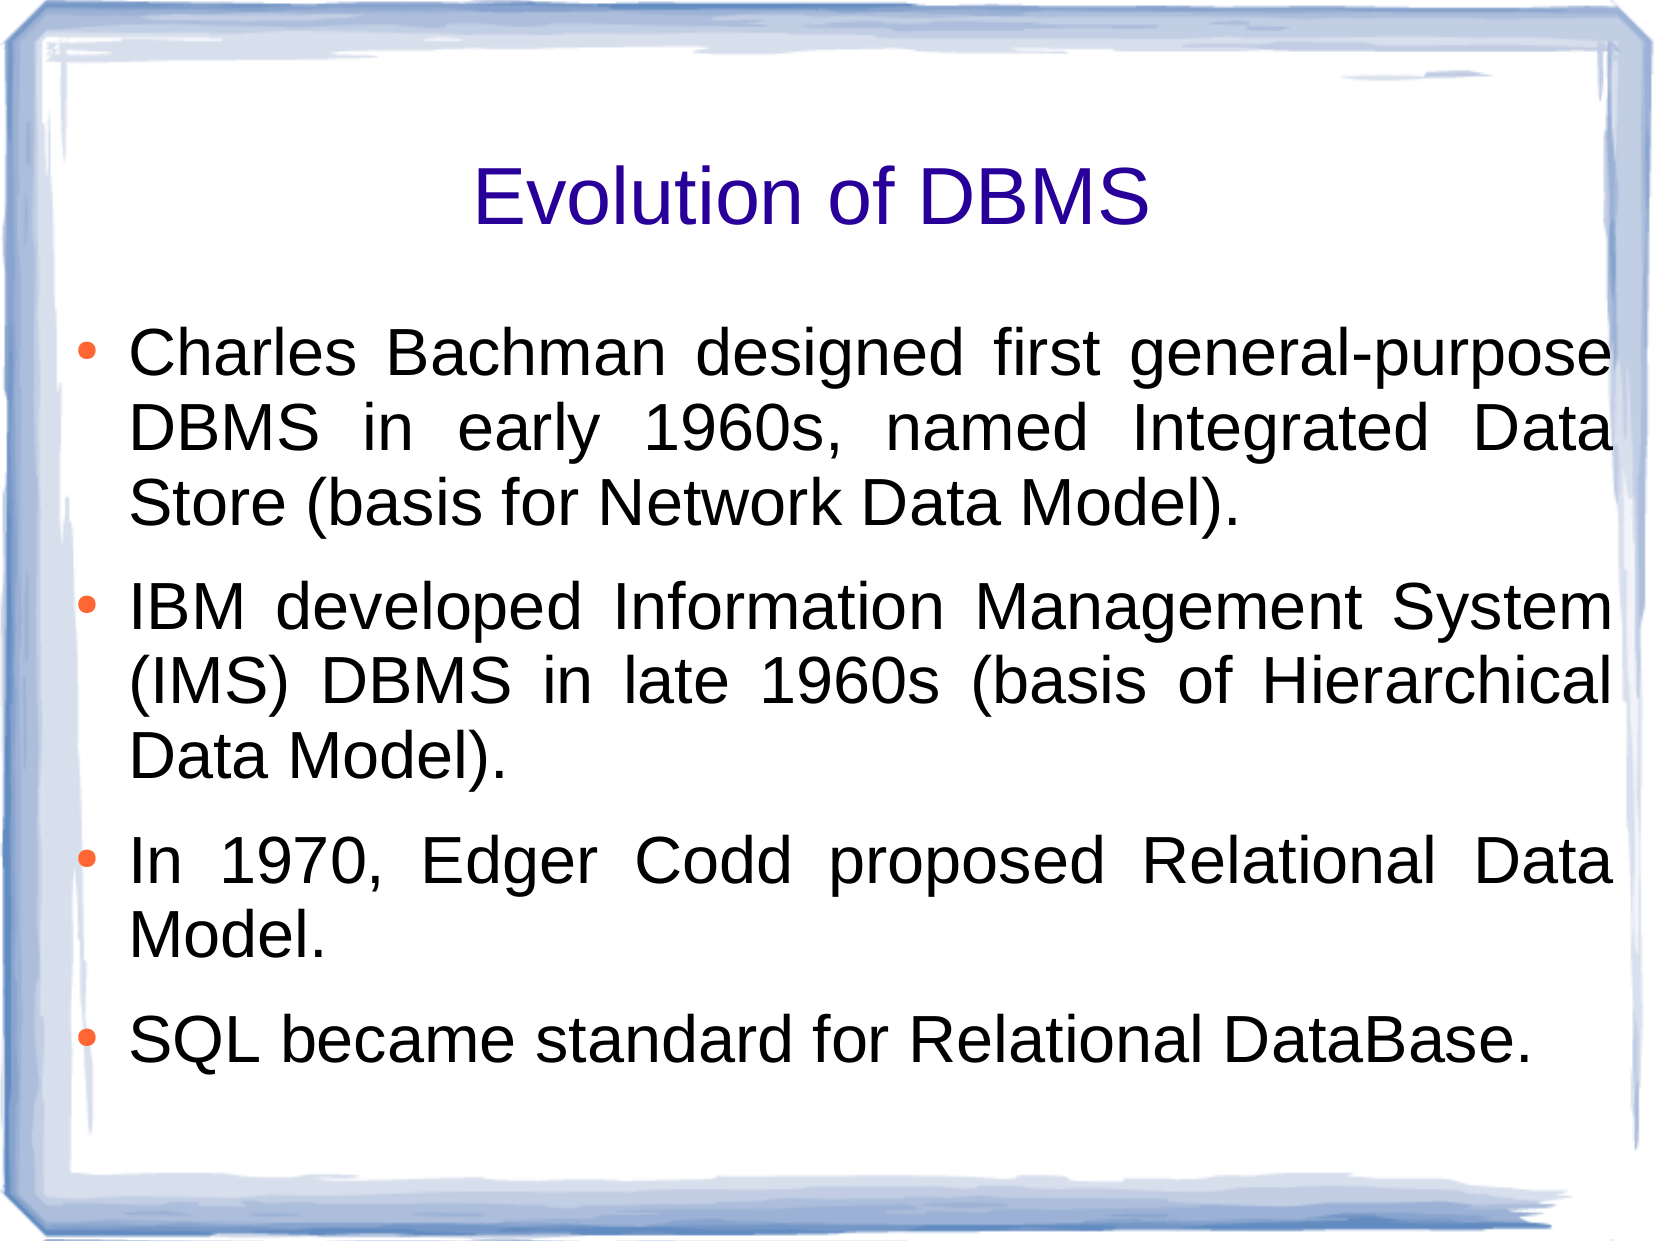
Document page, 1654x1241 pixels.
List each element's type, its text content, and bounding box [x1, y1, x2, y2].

title Evolution of DBMS [118, 112, 1506, 281]
list Charles Bachman designed first general-purpose DBMS in early 1960s, named Integrated Data Store (basis for Network Data Model). IBM developed Information Management System (IMS) DBMS in late 1960s (basis of Hierarchical Data Model). In 1970, Edger Codd proposed Relational Data Model. SQL became standard for Relational DataBase. [57, 315, 1615, 1227]
picture [0, 0, 1654, 1241]
